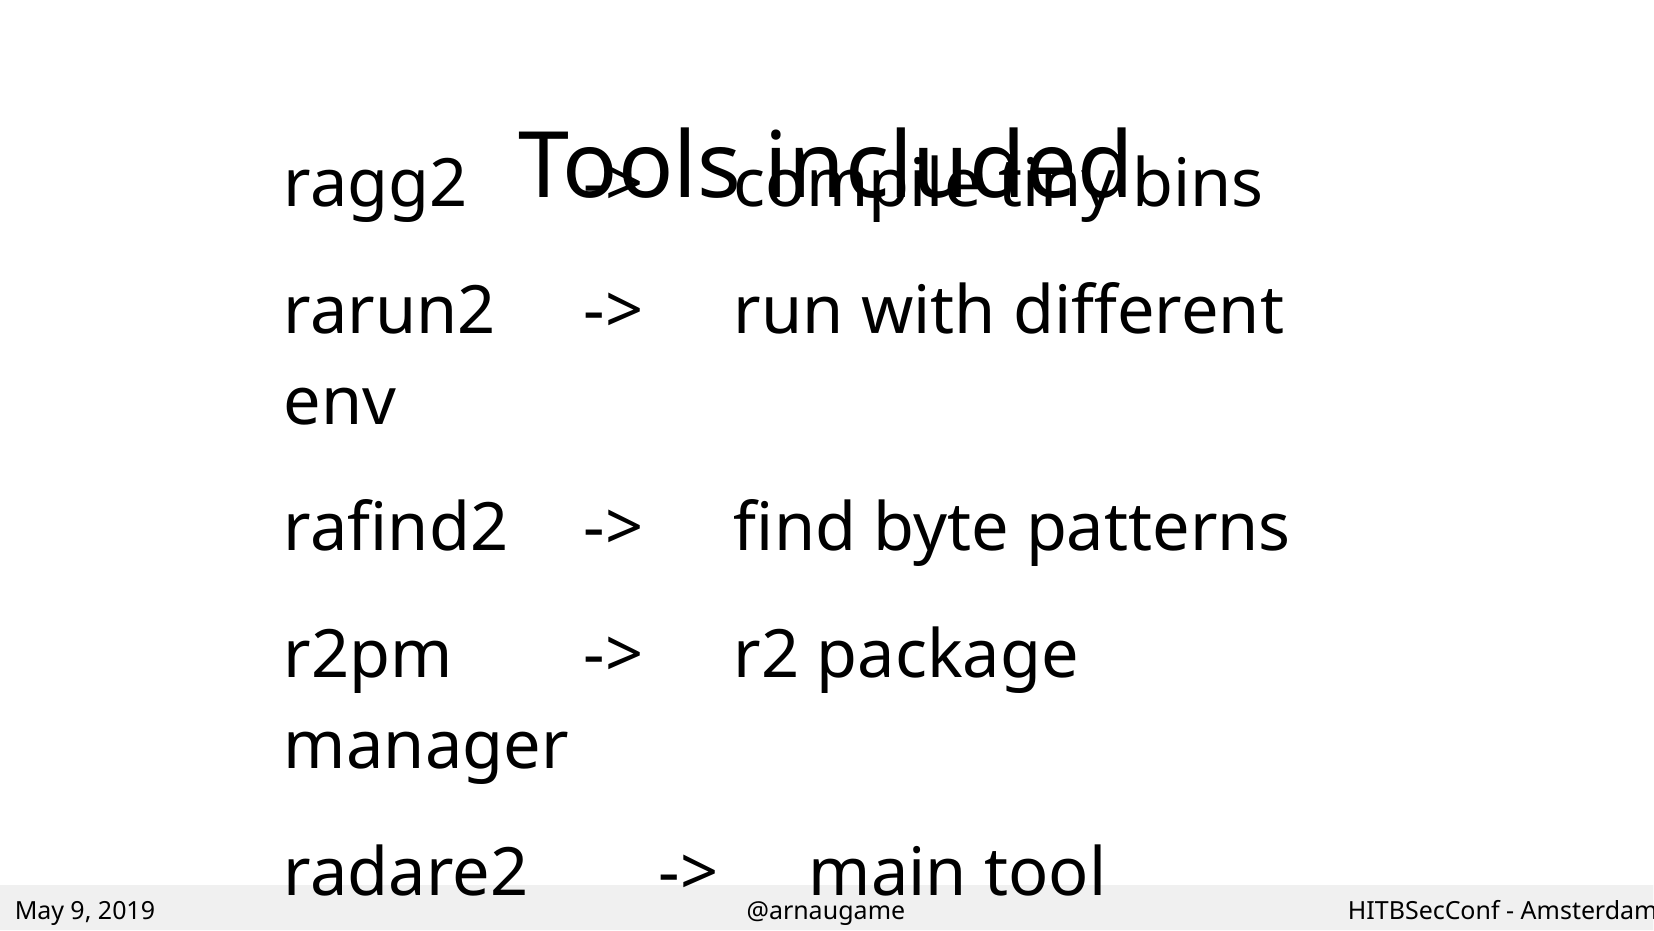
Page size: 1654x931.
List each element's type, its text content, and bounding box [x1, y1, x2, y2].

text_box [922, 885, 1333, 931]
text_box @arnaugamez [731, 885, 922, 931]
text_box May 9, 2019 [0, 885, 196, 931]
text_box [1019, 885, 1037, 891]
text_box HITBSecConf - Amsterdam [1333, 885, 1654, 931]
text_box [1059, 885, 1077, 891]
text_box [319, 885, 335, 891]
text_box [358, 885, 375, 891]
title Tools included [82, 84, 1571, 240]
list ragg2 -> compile tiny bins rarun2 -> run with different env rafind2 -> find byte patterns r2pm -> r2 package manager radare2 -> main tool [283, 300, 1370, 751]
text_box [397, 885, 413, 891]
text_box [196, 885, 731, 931]
